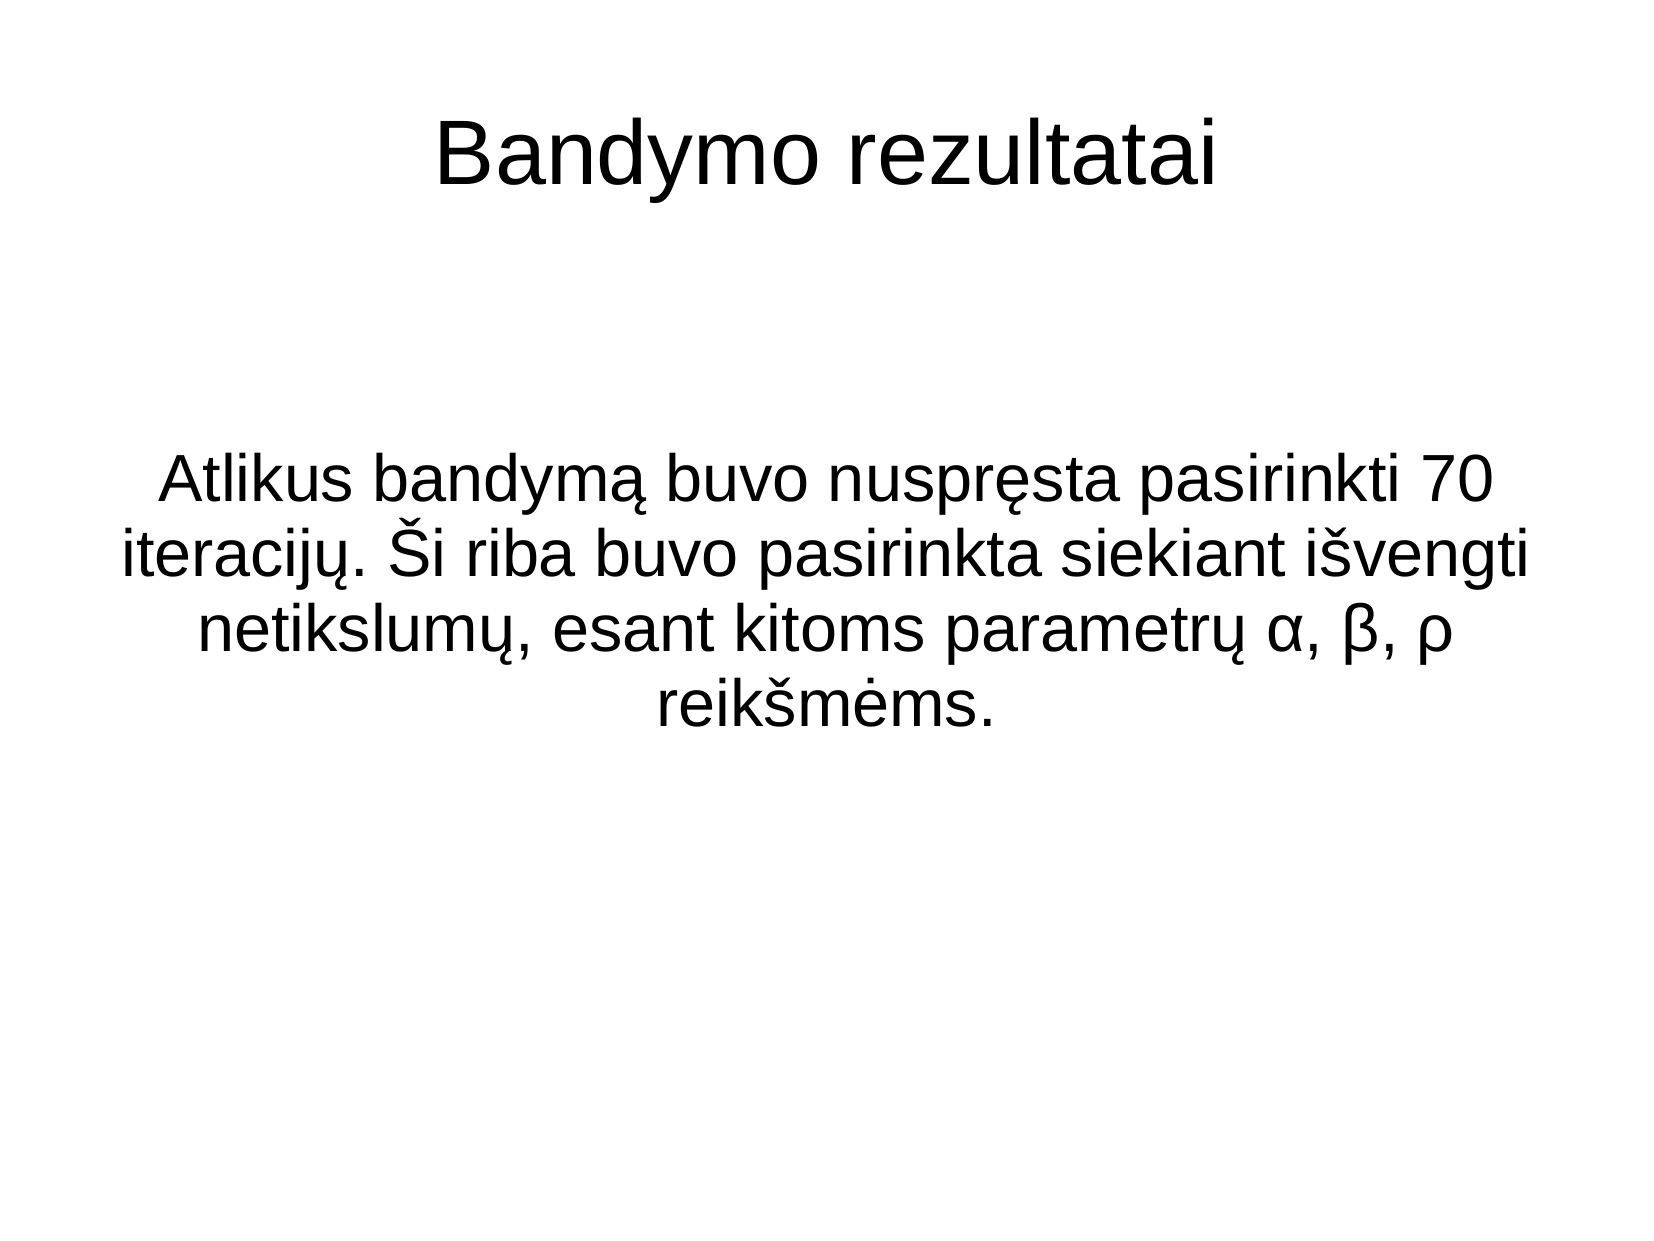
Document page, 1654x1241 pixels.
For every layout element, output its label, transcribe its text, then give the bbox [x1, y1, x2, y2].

list Atlikus bandymą buvo nuspręsta pasirinkti 70 iteracijų. Ši riba buvo pasirinkta siekiant išvengti netikslumų, esant kitoms parametrų α, β, ρ reikšmėms. [82, 290, 1571, 892]
title Bandymo rezultatai [82, 49, 1571, 257]
